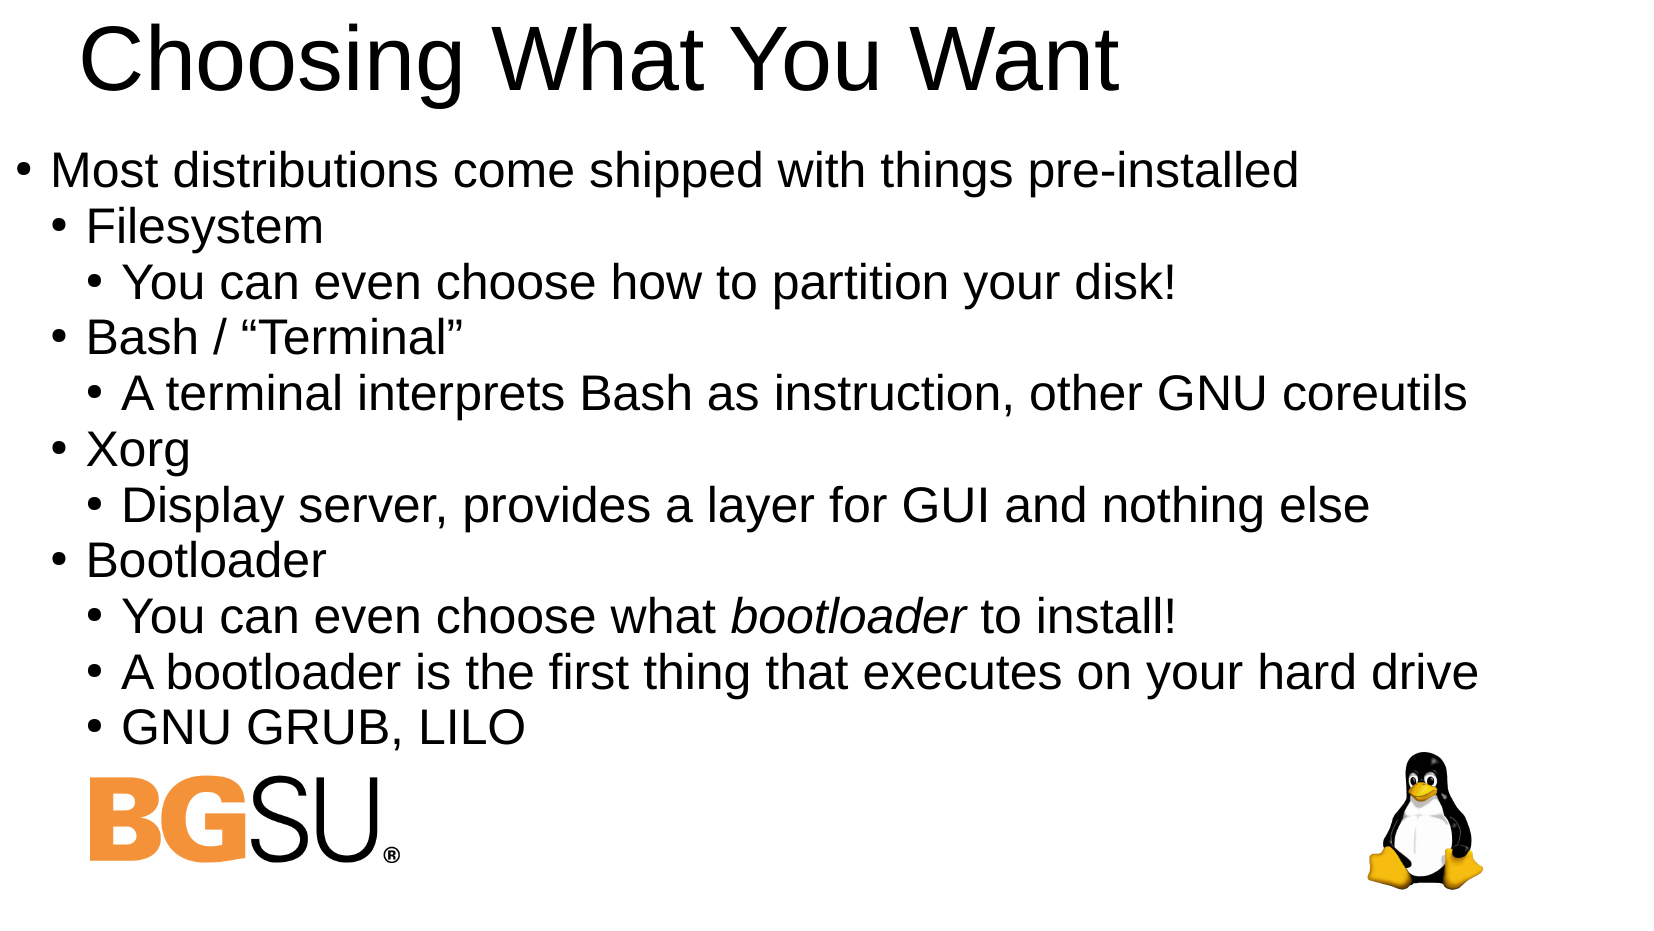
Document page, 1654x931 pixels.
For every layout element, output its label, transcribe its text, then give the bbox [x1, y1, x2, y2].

text_box Choosing What You Want [0, 0, 1201, 135]
text_box Most distributions come shipped with things pre-installed Filesystem You can even choose how to partition your disk! Bash / “Terminal” A terminal interprets Bash as instruction, other GNU coreutils Xorg Display server, provides a layer for GUI and nothing else Bootloader You can even choose what bootloader to install! A bootloader is the first thing that executes on your hard drive GNU GRUB, LILO [0, 135, 1614, 764]
picture [90, 775, 409, 863]
picture [1365, 764, 1486, 893]
